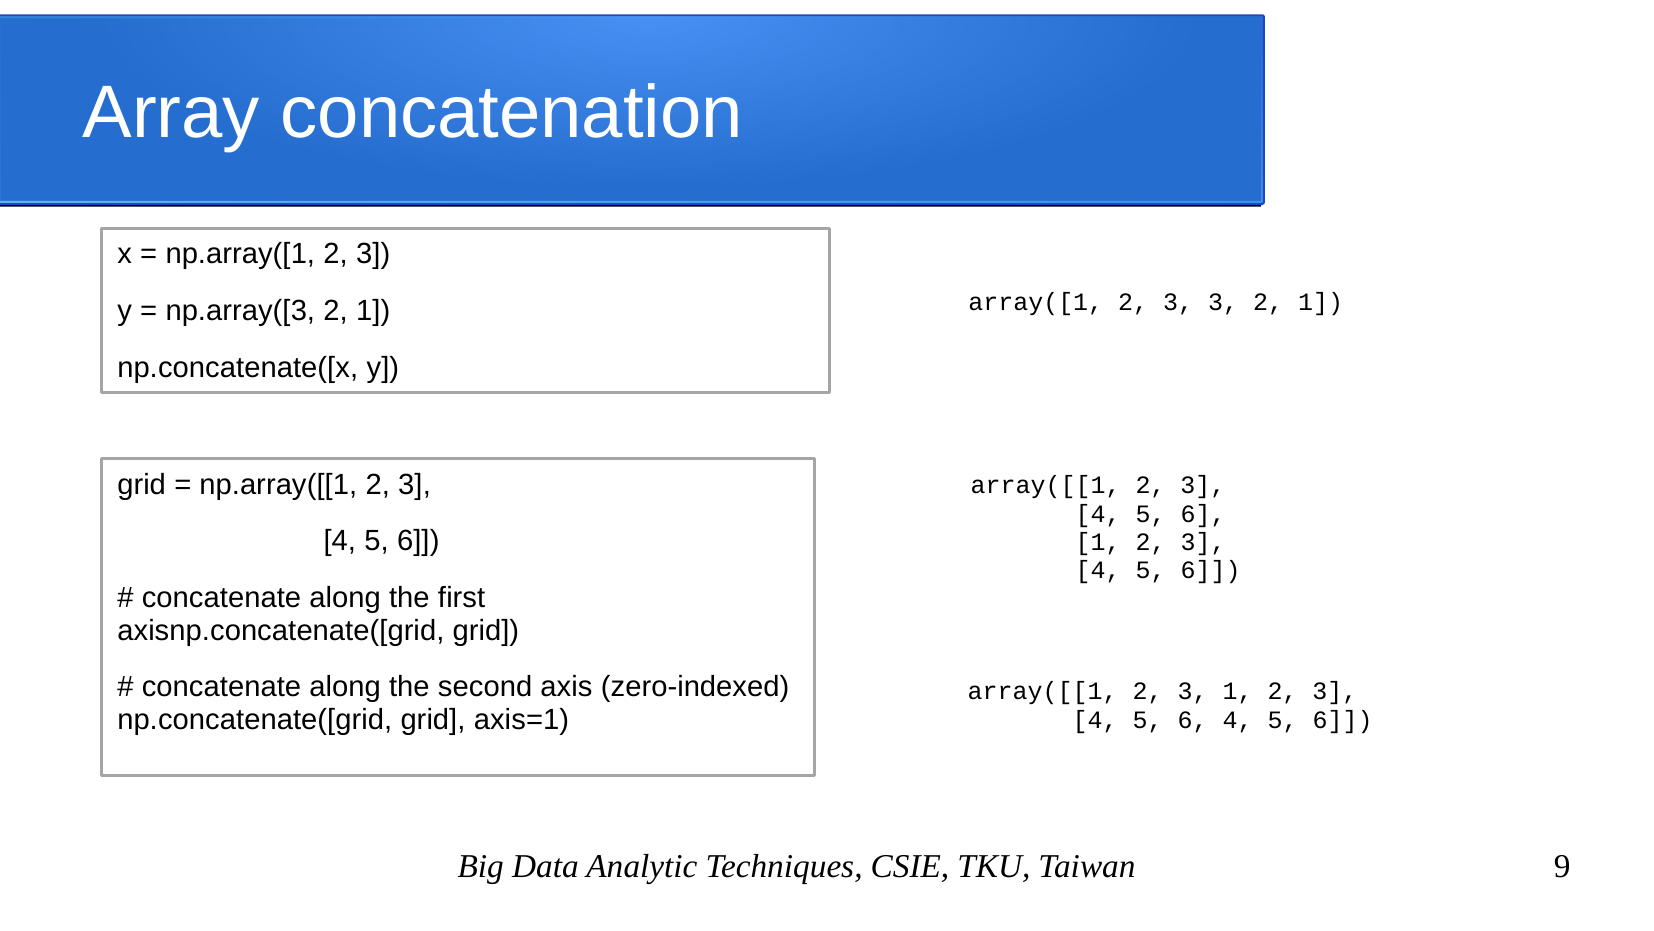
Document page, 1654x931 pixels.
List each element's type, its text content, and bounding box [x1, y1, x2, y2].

text_box array([[1, 2, 3, 1, 2, 3], [4, 5, 6, 4, 5, 6]]) [952, 671, 1418, 756]
text_box array([1, 2, 3, 3, 2, 1]) [953, 282, 1453, 350]
text_box array([[1, 2, 3], [4, 5, 6], [1, 2, 3], [4, 5, 6]]) [955, 465, 1376, 603]
title Array concatenation [82, 35, 1235, 189]
text_box grid = np.array([[1, 2, 3], [4, 5, 6]]) # concatenate along the first axisnp.concatenate([grid, grid]) # concatenate along the second axis (zero-indexed) np.concatenate([grid, grid], axis=1) [101, 458, 815, 776]
text_box x = np.array([1, 2, 3]) y = np.array([3, 2, 1]) np.concatenate([x, y]) [101, 228, 830, 393]
